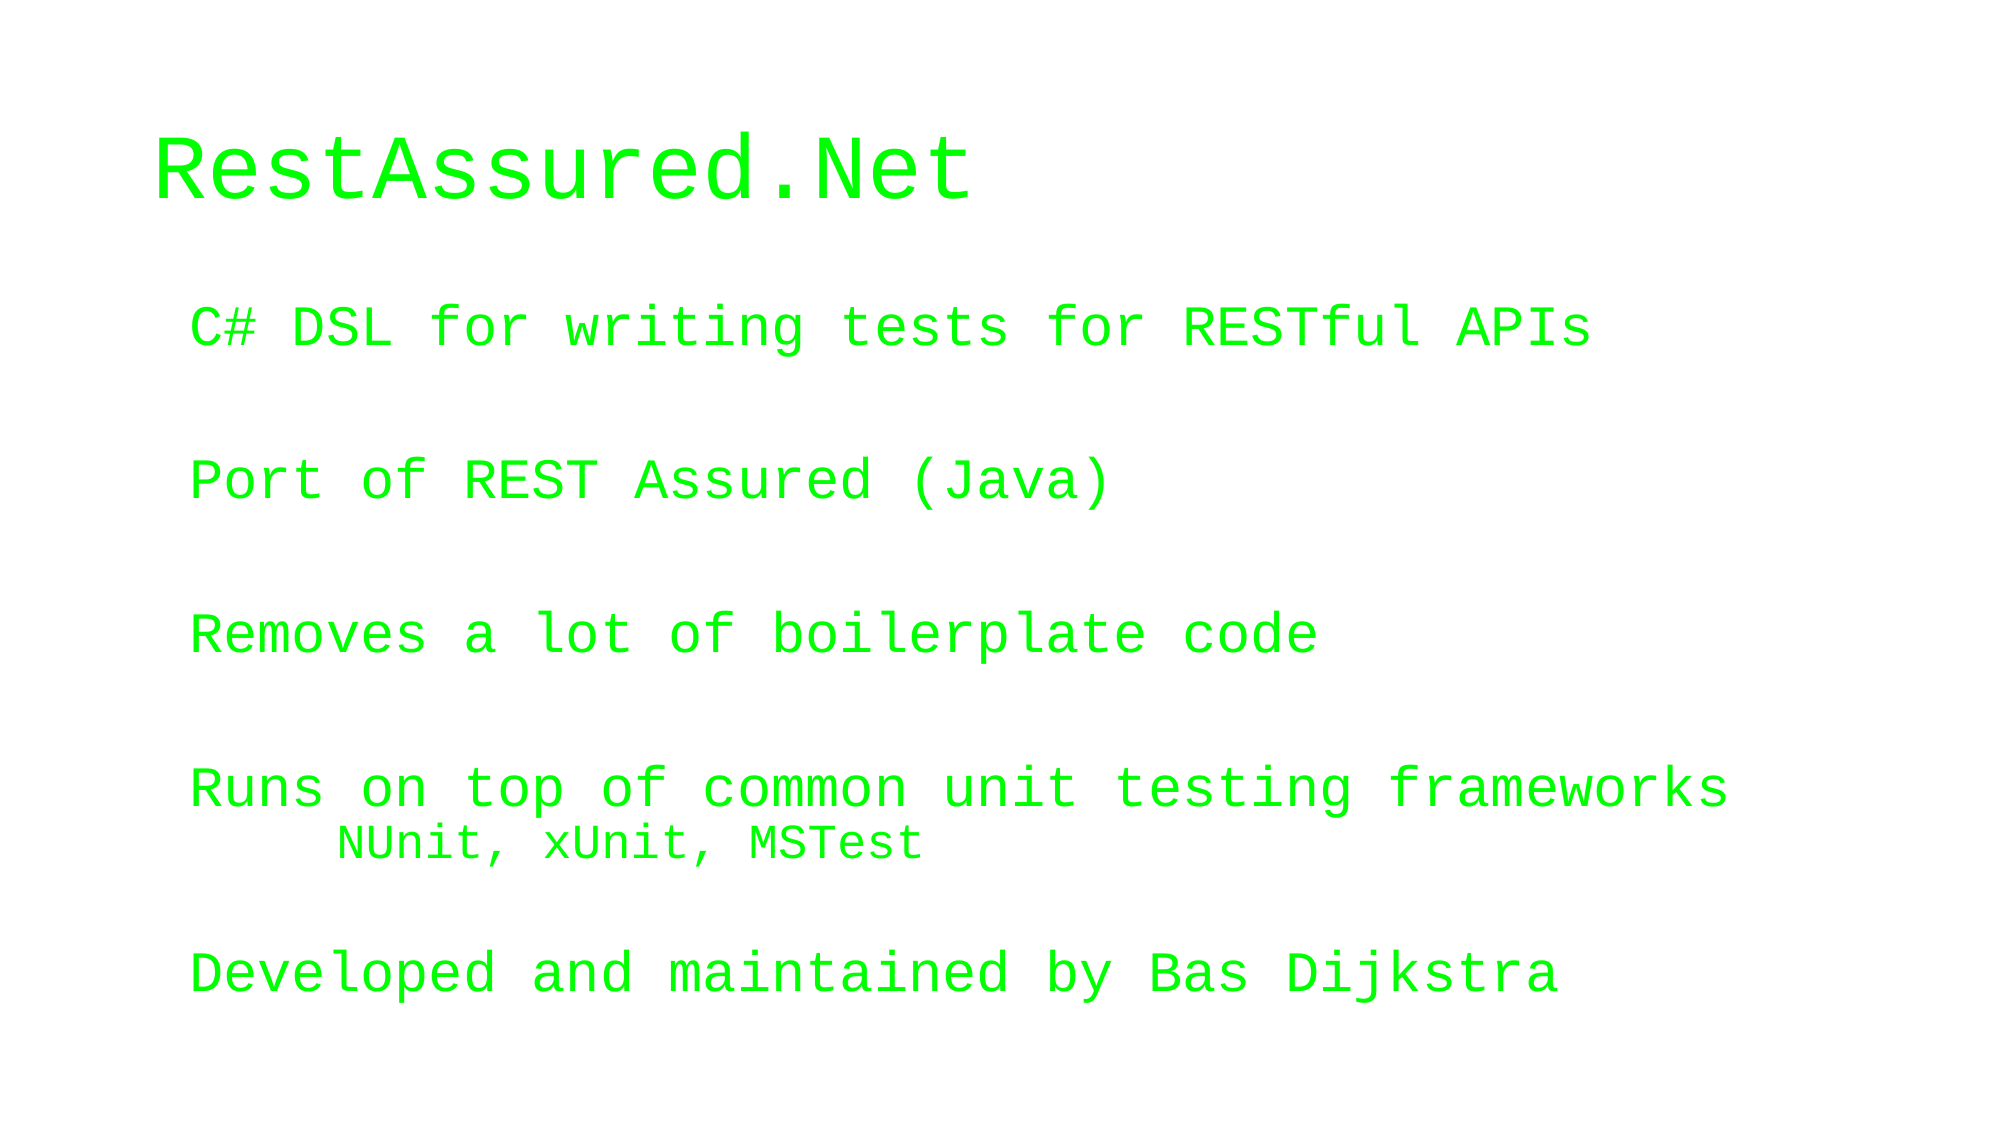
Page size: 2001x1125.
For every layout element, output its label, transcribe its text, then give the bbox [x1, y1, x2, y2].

title RestAssured.Net [137, 59, 1863, 278]
list C# DSL for writing tests for RESTful APIs Port of REST Assured (Java) Removes a lot of boilerplate code Runs on top of common unit testing frameworks NUnit, xUnit, MSTest Developed and maintained by Bas Dijkstra [137, 299, 1863, 1014]
